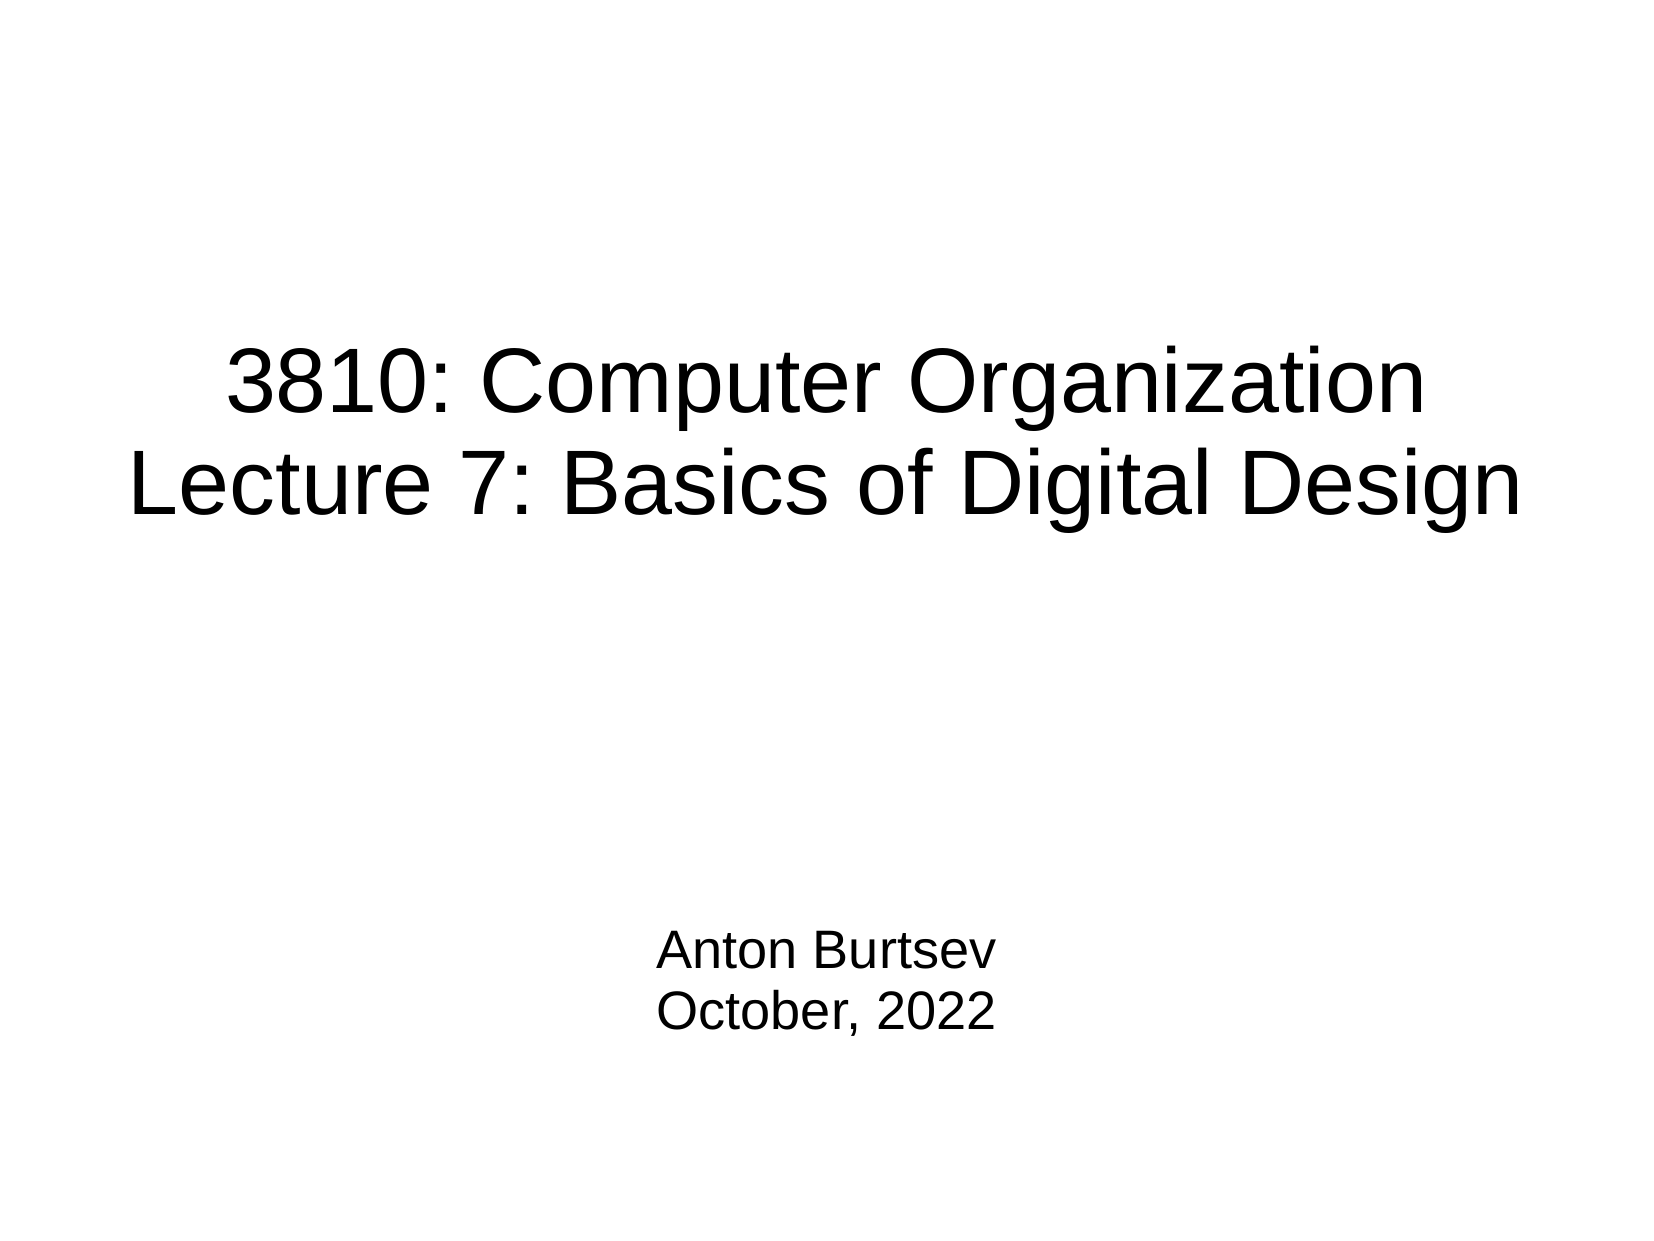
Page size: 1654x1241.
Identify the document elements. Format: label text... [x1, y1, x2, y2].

subtitle Anton Burtsev October, 2022 [82, 637, 1571, 1109]
title 3810: Computer Organization Lecture 7: Basics of Digital Design [82, 113, 1571, 637]
